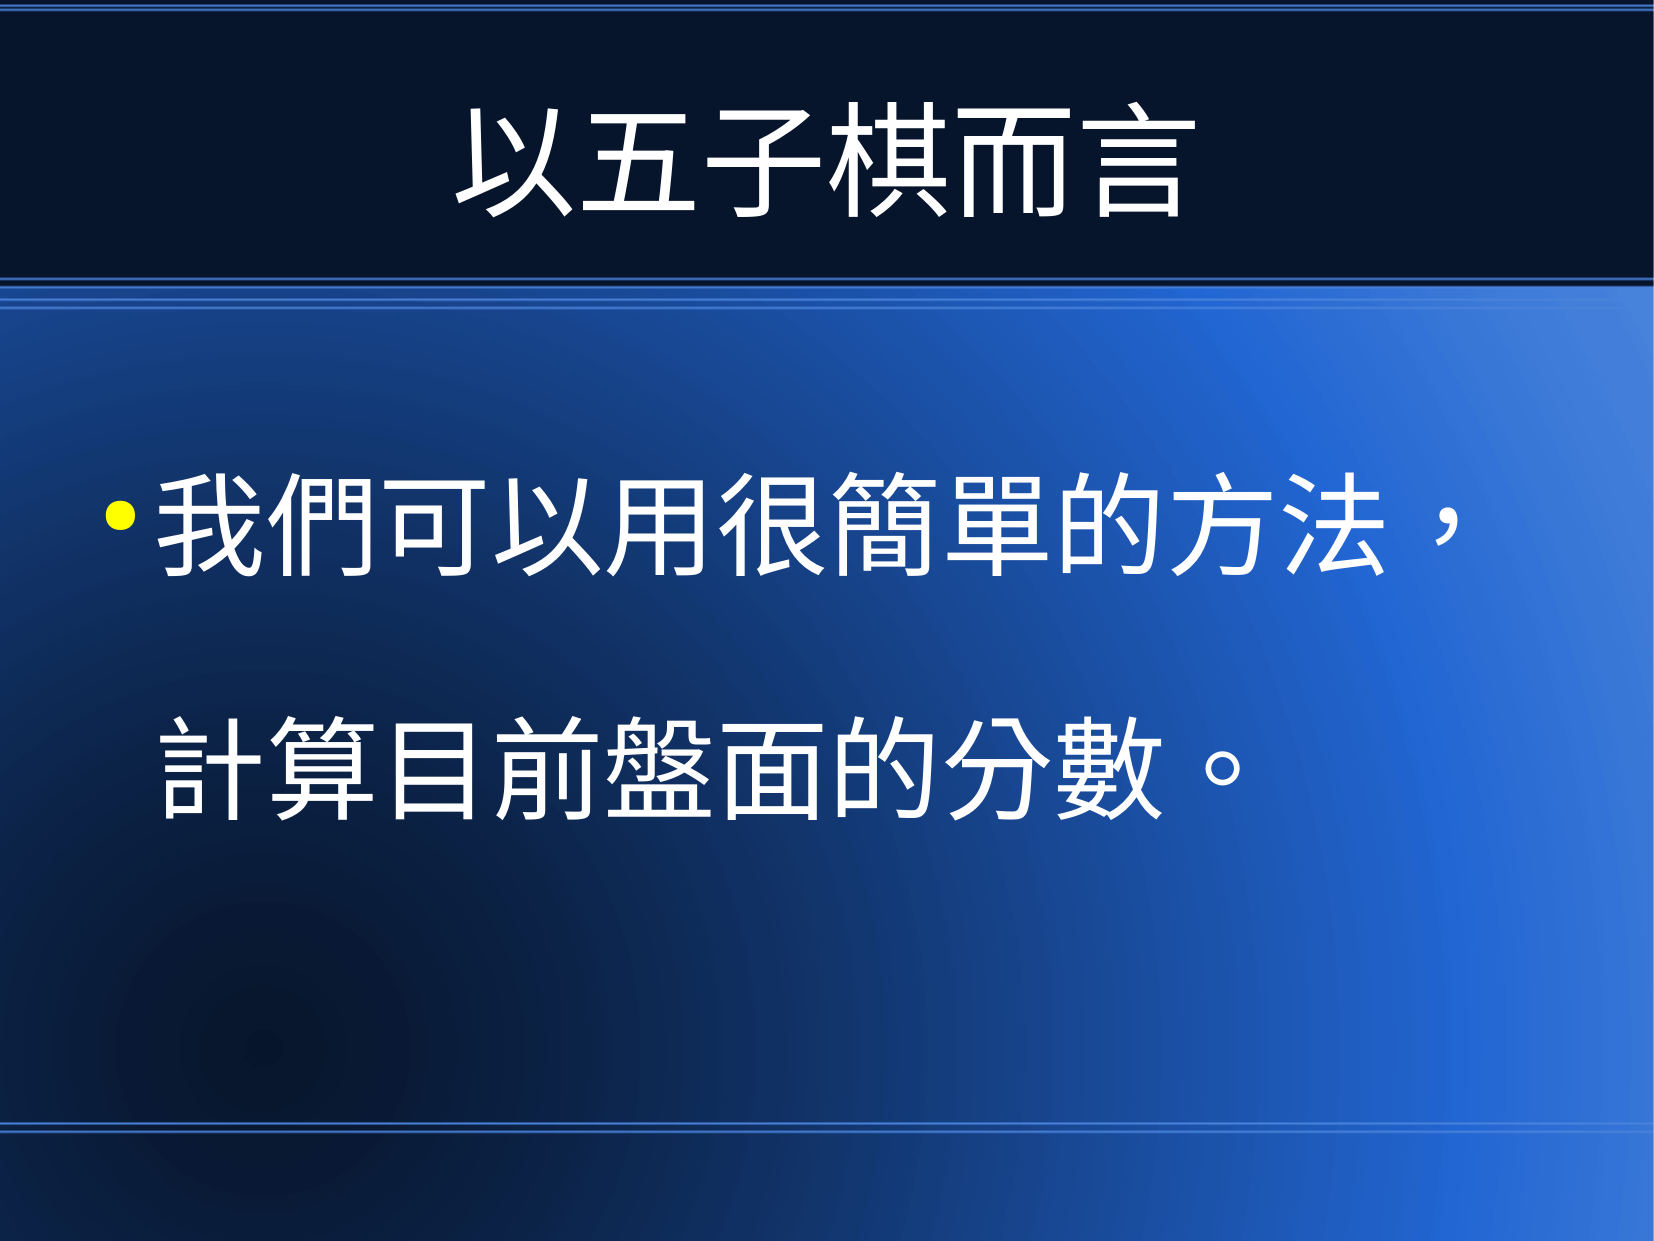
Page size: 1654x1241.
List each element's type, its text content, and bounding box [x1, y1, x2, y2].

list 我們可以用很簡單的方法，計算目前盤面的分數。 [82, 355, 1571, 1241]
picture [0, 0, 1654, 1241]
title 以五子棋而言 [82, 49, 1571, 257]
